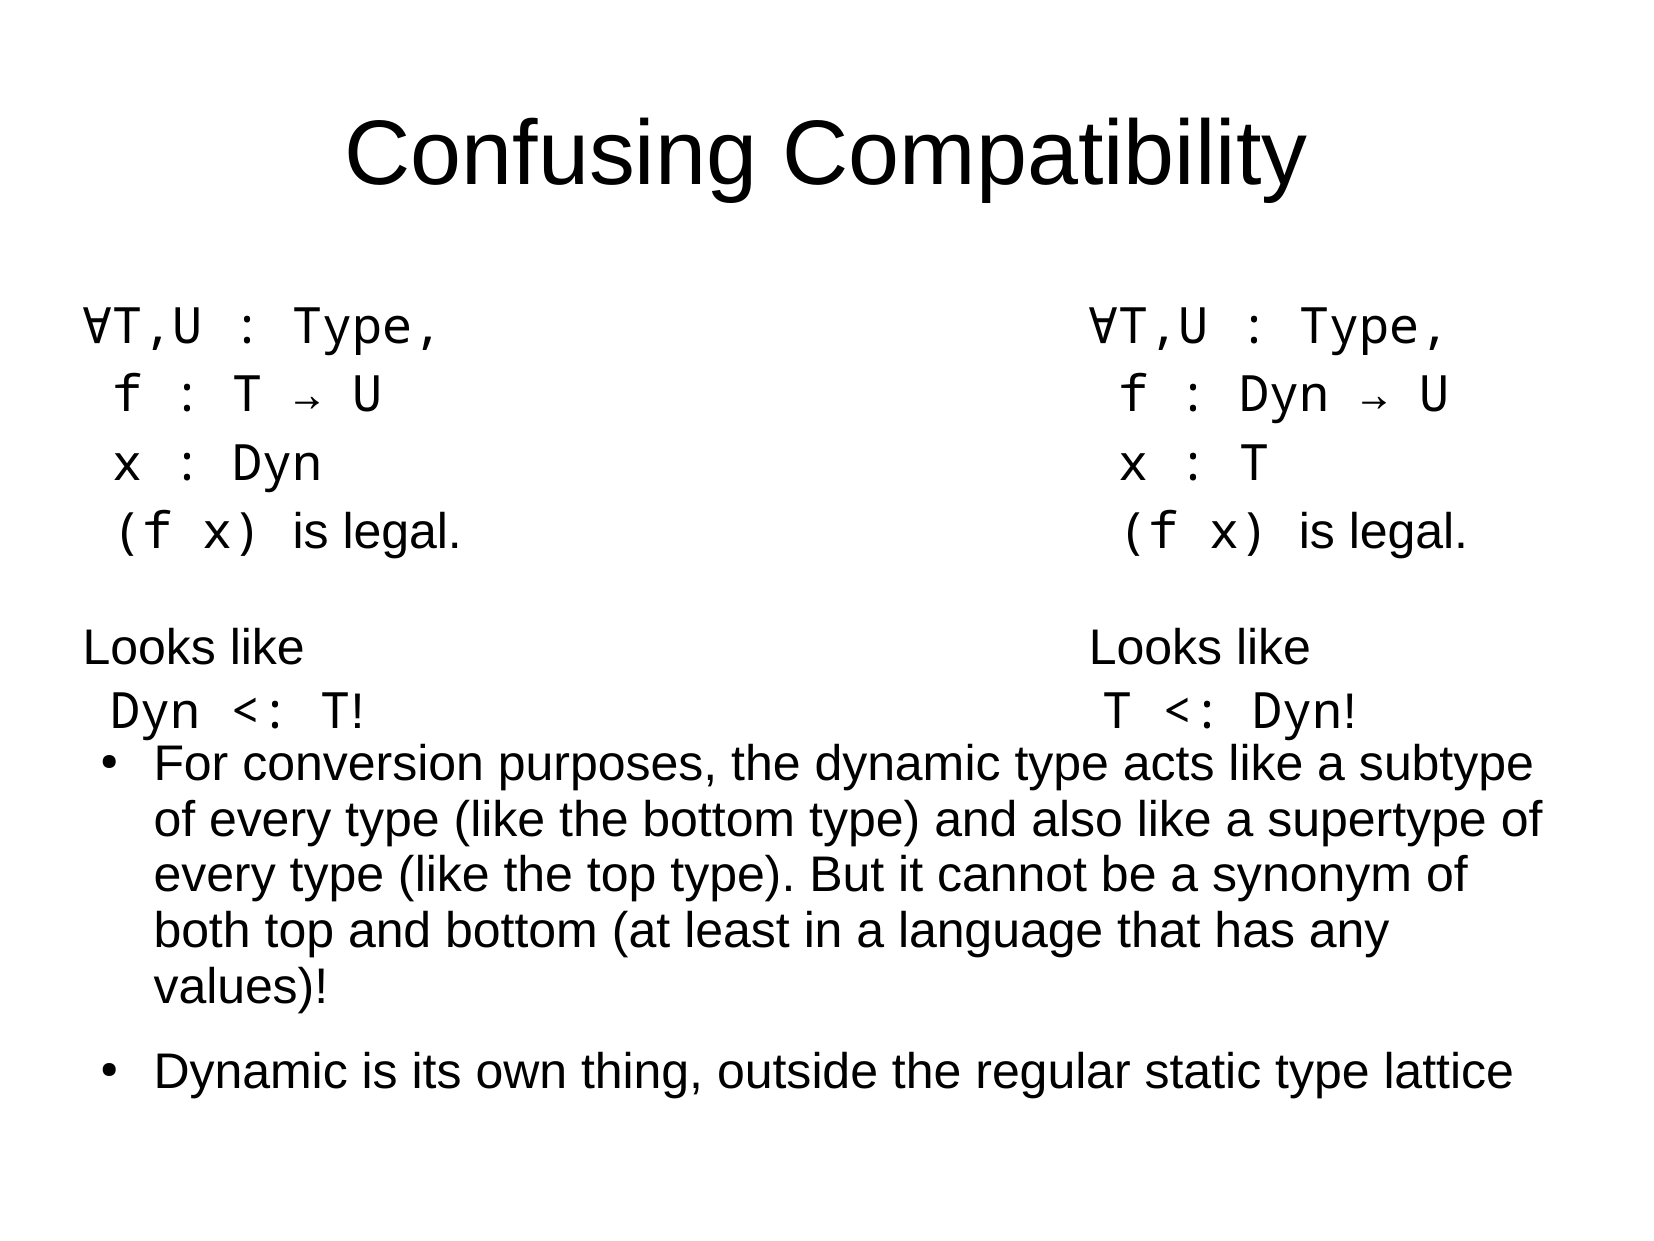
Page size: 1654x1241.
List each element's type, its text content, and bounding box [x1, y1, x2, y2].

title Confusing Compatibility [82, 49, 1571, 257]
list ∀T,U : Type, f : T → U x : Dyn (f x) is legal. Looks like Dyn <: T! [82, 290, 562, 681]
list For conversion purposes, the dynamic type acts like a subtype of every type (like the bottom type) and also like a supertype of every type (like the top type). But it cannot be a synonym of both top and bottom (at least in a language that has any values)! Dynamic is its own thing, outside the regular static type lattice [82, 735, 1576, 1109]
list ∀T,U : Type, f : Dyn → U x : T (f x) is legal. Looks like T <: Dyn! [1088, 290, 1569, 681]
